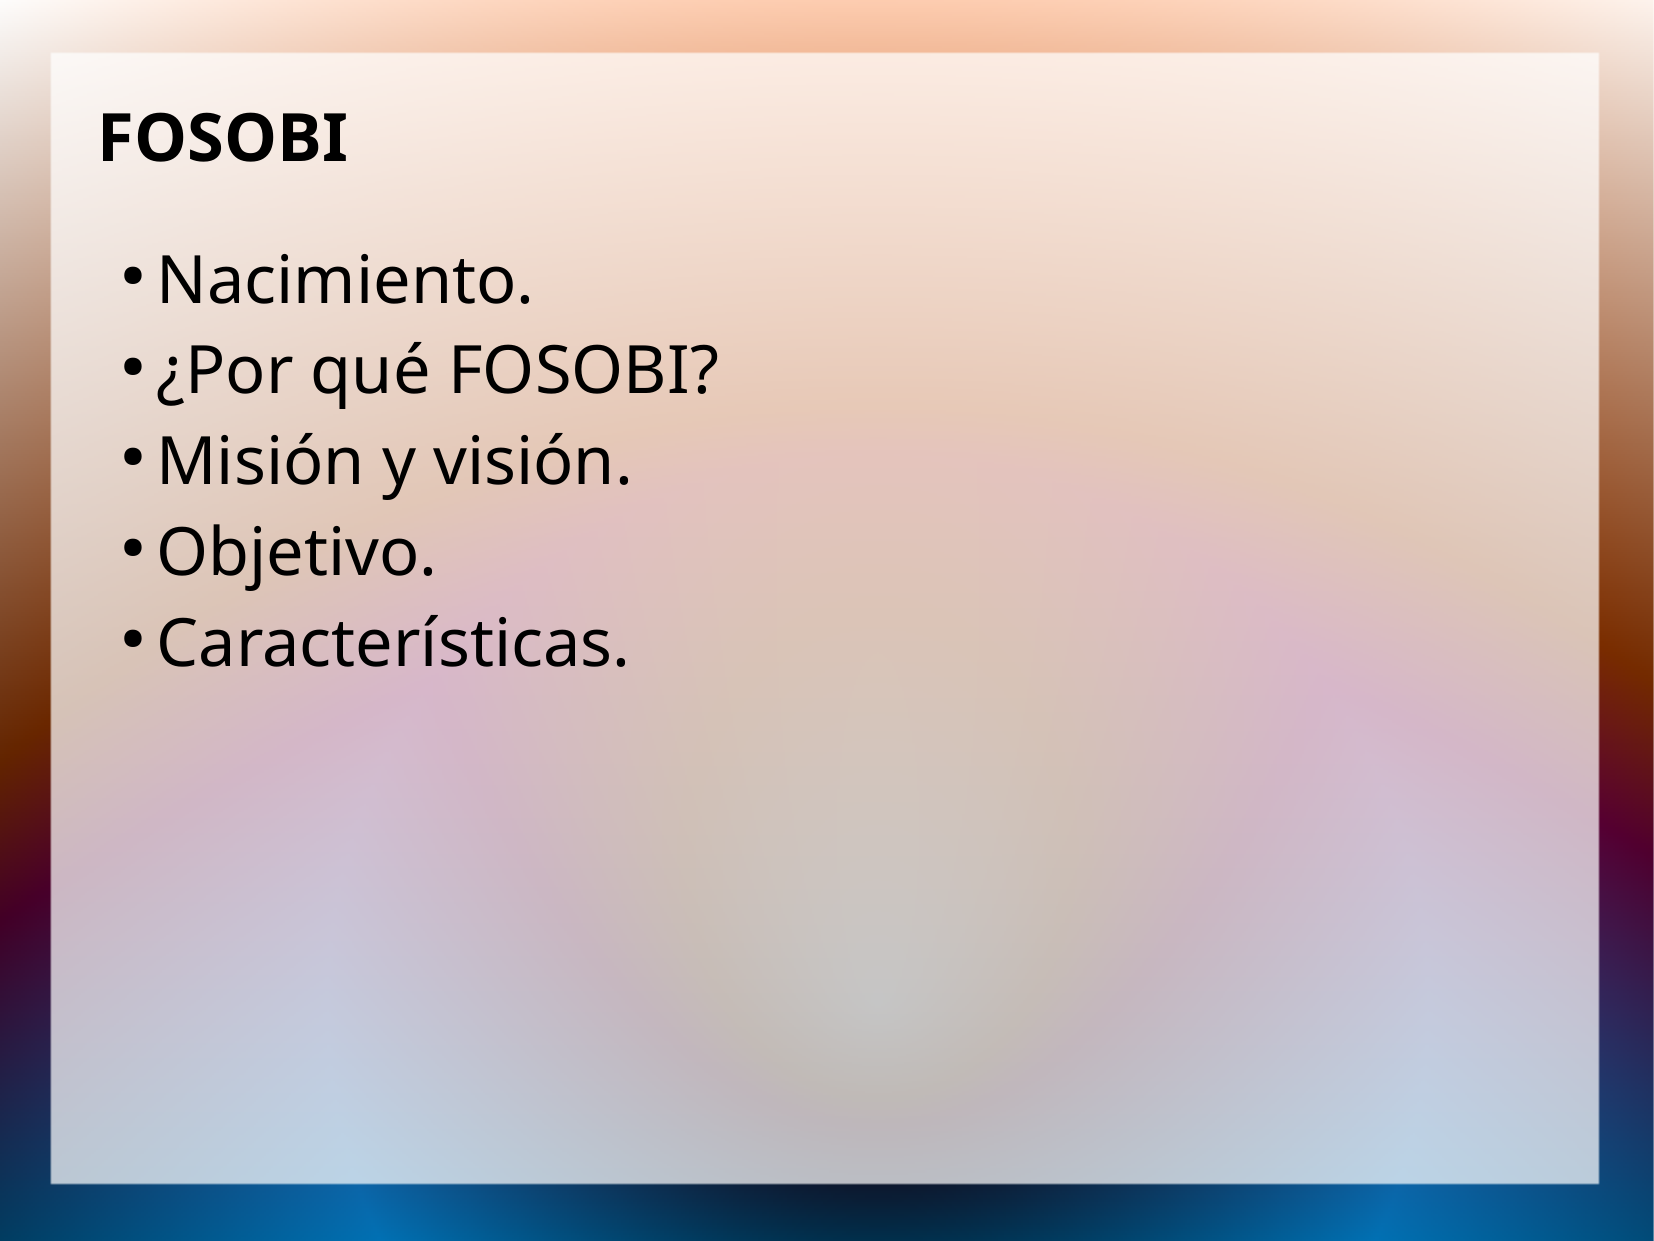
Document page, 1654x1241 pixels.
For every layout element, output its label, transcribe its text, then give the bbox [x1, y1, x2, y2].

text_box Nacimiento. ¿Por qué FOSOBI? Misión y visión. Objetivo. Características. [106, 224, 1560, 1145]
text_box FOSOBI [82, 82, 426, 190]
picture [0, 0, 1654, 1241]
